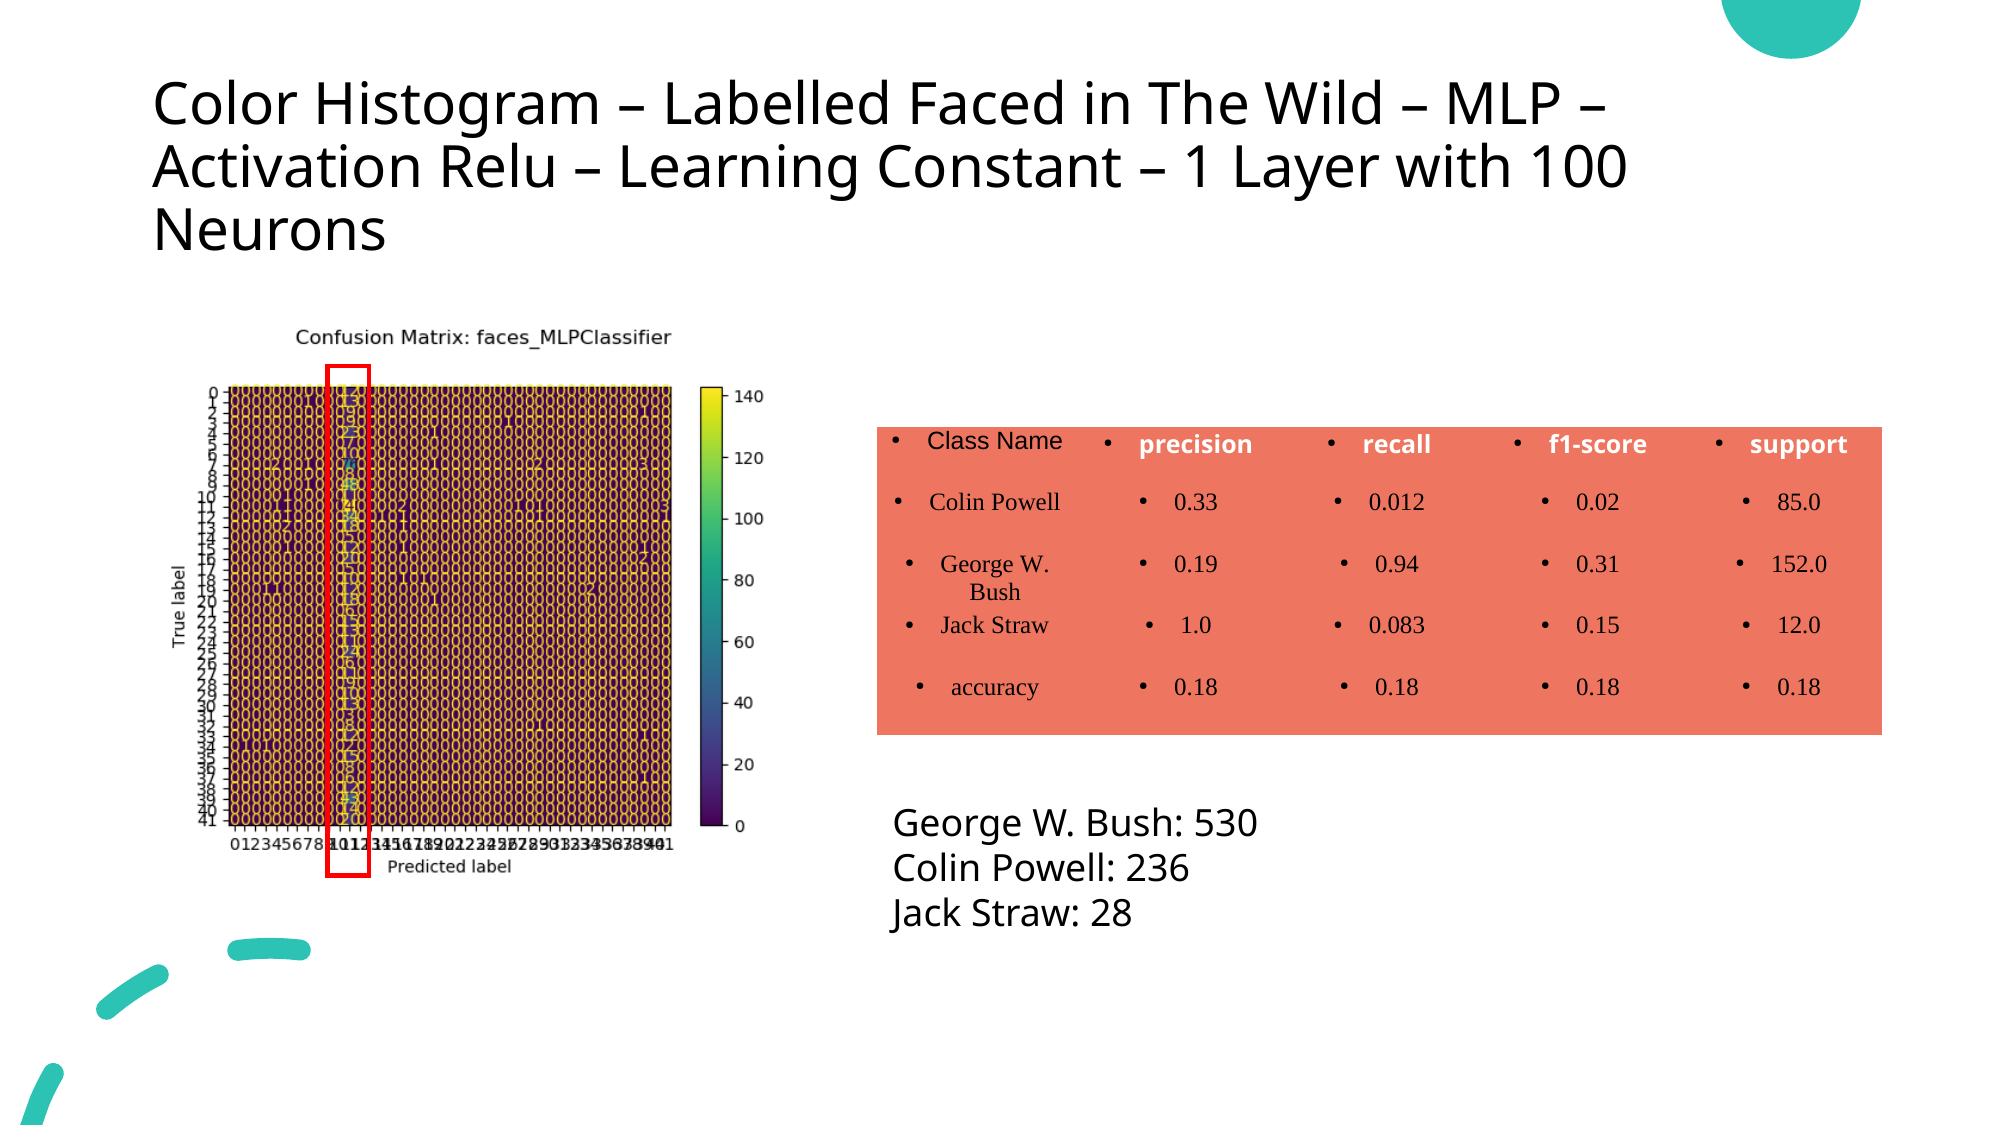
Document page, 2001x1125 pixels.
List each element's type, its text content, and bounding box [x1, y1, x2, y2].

table_cell 1.0 [1078, 612, 1279, 673]
table_cell 0.18 [1681, 673, 1882, 735]
table_header precision [1078, 427, 1279, 488]
table_cell 0.083 [1279, 612, 1480, 673]
table_cell 12.0 [1681, 612, 1882, 673]
table_cell 0.33 [1078, 488, 1279, 550]
table_header support [1681, 427, 1882, 488]
table_cell 0.18 [1078, 673, 1279, 735]
table_cell George W. Bush [877, 550, 1078, 612]
table_cell 85.0 [1681, 488, 1882, 550]
title Color Histogram – Labelled Faced in The Wild – MLP –Activation Relu – Learning Constant – 1 Layer with 100 Neurons [137, 59, 1863, 278]
table_cell accuracy [877, 673, 1078, 735]
table_cell 0.19 [1078, 550, 1279, 612]
table_cell 0.18 [1480, 673, 1681, 735]
table_header recall [1279, 427, 1480, 488]
table_cell 152.0 [1681, 550, 1882, 612]
table_header Class Name [877, 427, 1078, 488]
table_cell 0.94 [1279, 550, 1480, 612]
picture [101, 318, 865, 888]
table_cell 0.012 [1279, 488, 1480, 550]
table_cell Jack Straw [877, 612, 1078, 673]
table_cell 0.15 [1480, 612, 1681, 673]
table_cell 0.18 [1279, 673, 1480, 735]
table_cell 0.31 [1480, 550, 1681, 612]
table_cell 0.02 [1480, 488, 1681, 550]
table_header f1-score [1480, 427, 1681, 488]
table_cell Colin Powell [877, 488, 1078, 550]
text_box George W. Bush: 530 Colin Powell: 236 Jack Straw: 28 [877, 791, 1509, 989]
